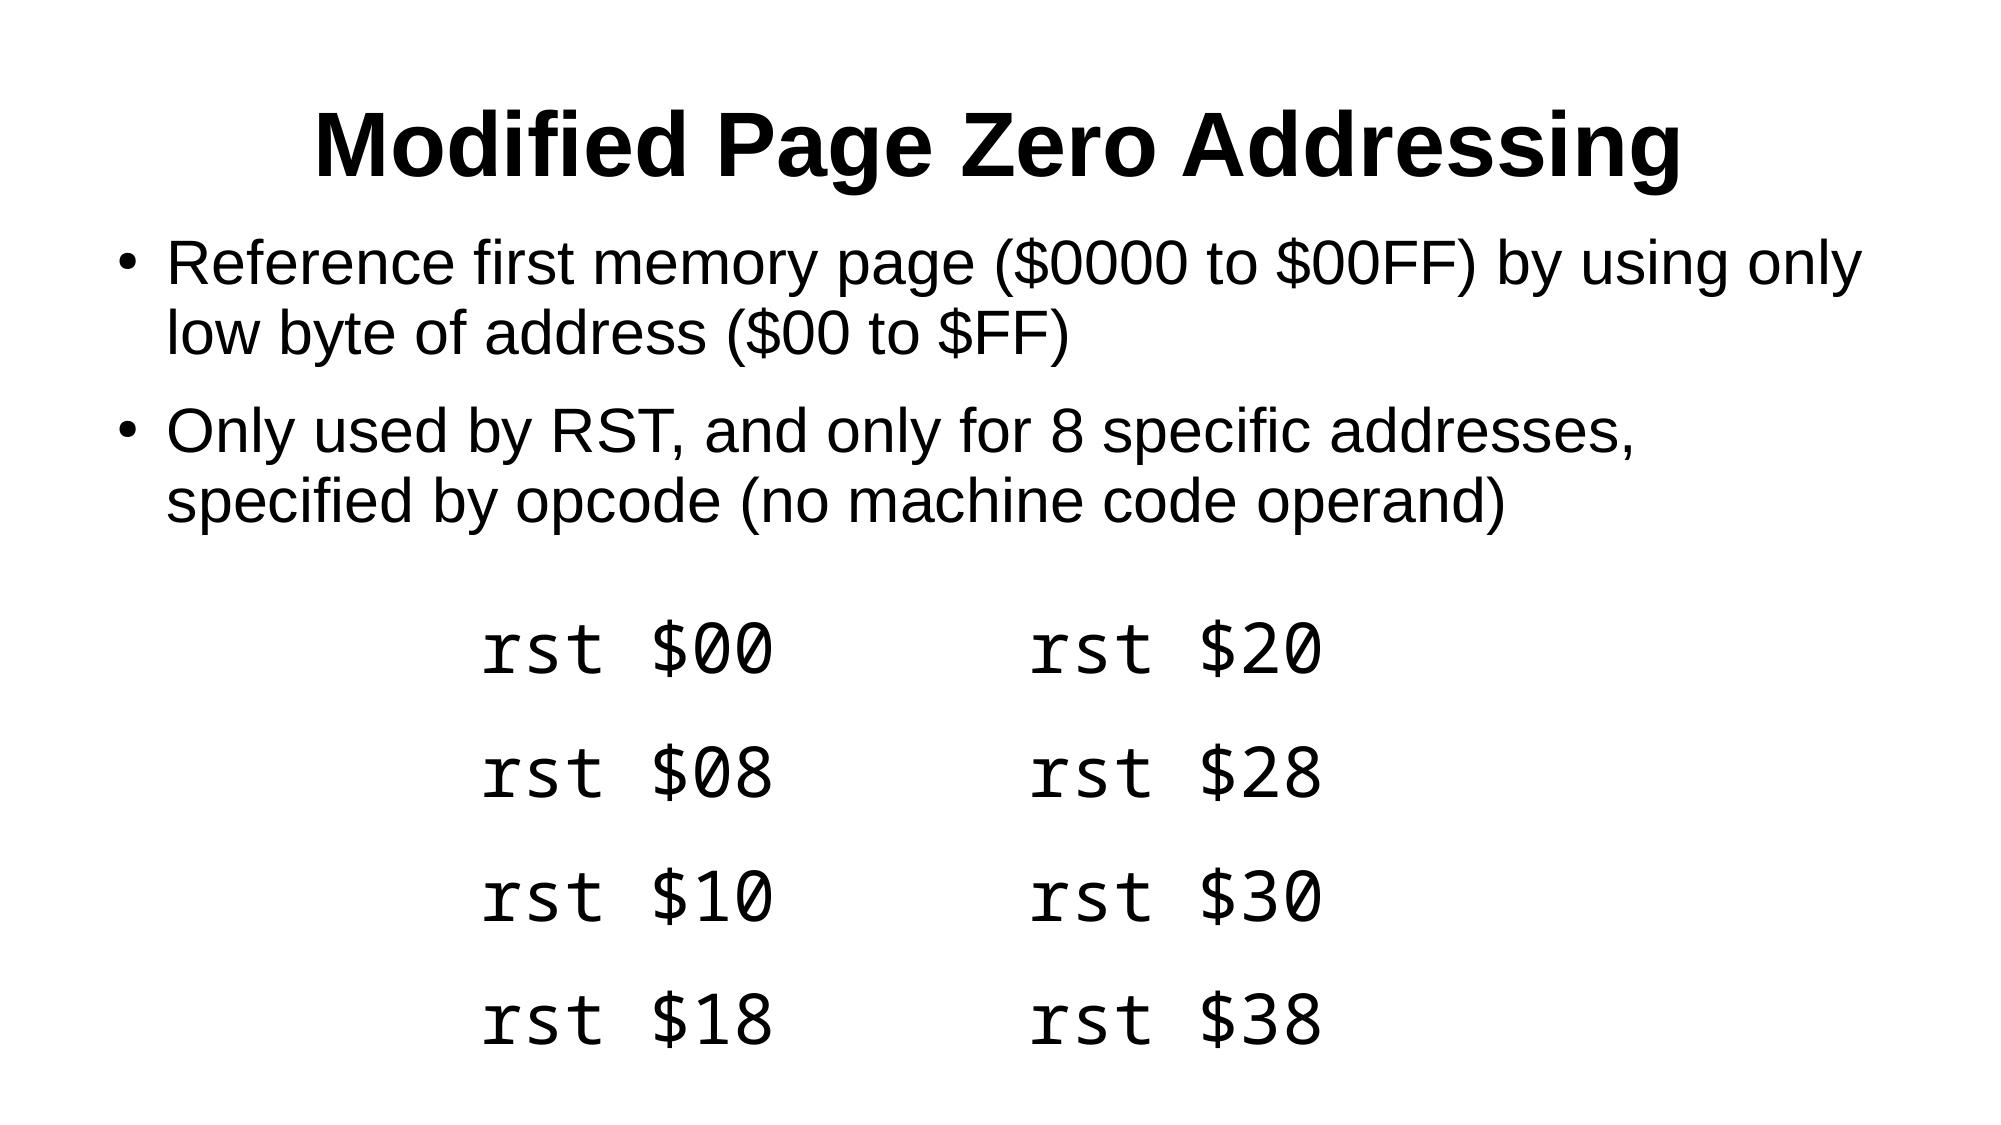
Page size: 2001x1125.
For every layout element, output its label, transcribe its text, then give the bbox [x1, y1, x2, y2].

list Reference first memory page ($0000 to $00FF) by using only low byte of address ($00 to $FF) Only used by RST, and only for 8 specific addresses, specified by opcode (no machine code operand) rst $00 rst $20 rst $08 rst $28 rst $10 rst $30 rst $18 rst $38 [99, 227, 1900, 1075]
title Modified Page Zero Addressing [137, 36, 1863, 227]
